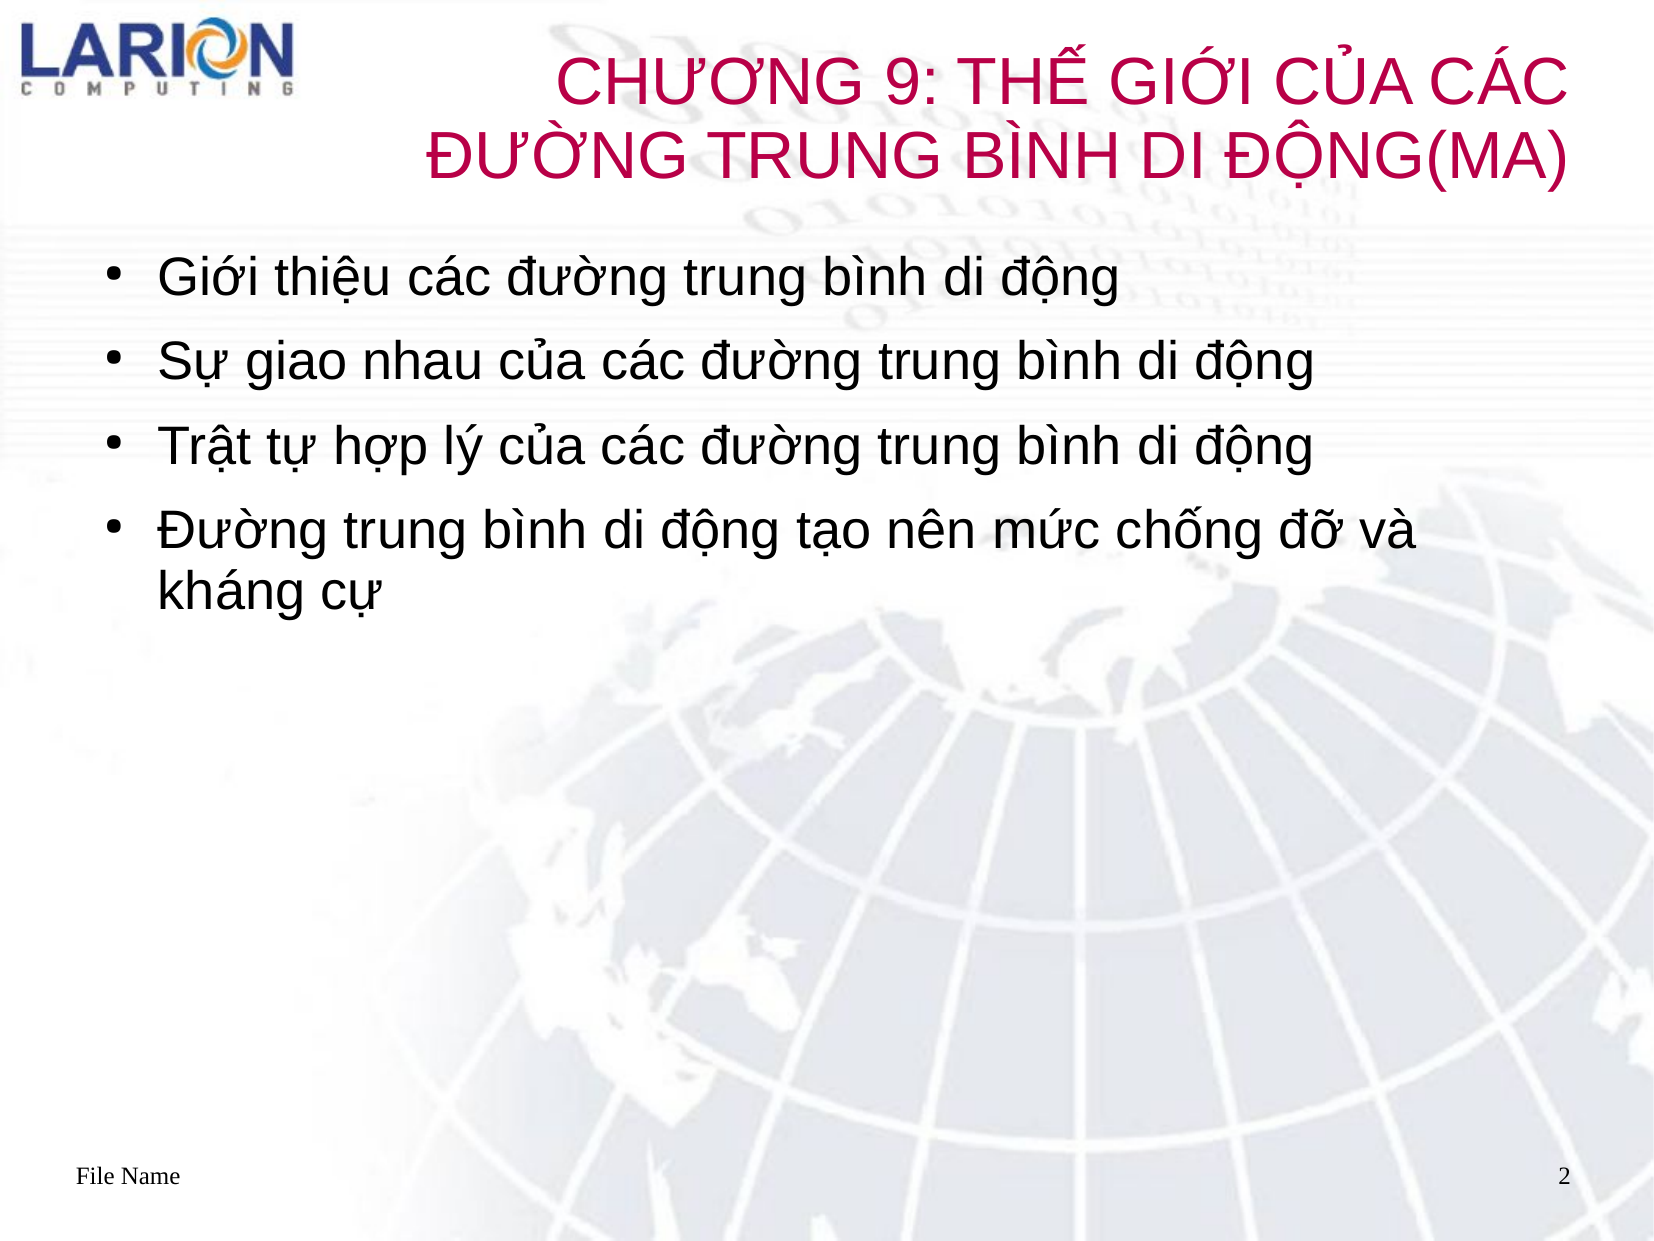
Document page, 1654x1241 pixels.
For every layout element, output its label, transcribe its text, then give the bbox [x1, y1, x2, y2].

title CHƯƠNG 9: THẾ GIỚI CỦA CÁC ĐƯỜNG TRUNG BÌNH DI ĐỘNG(MA) [300, 43, 1571, 194]
picture [0, 0, 1654, 1241]
list Giới thiệu các đường trung bình di động Sự giao nhau của các đường trung bình di động Trật tự hợp lý của các đường trung bình di động Đường trung bình di động tạo nên mức chống đỡ và kháng cự [86, 246, 1576, 1051]
